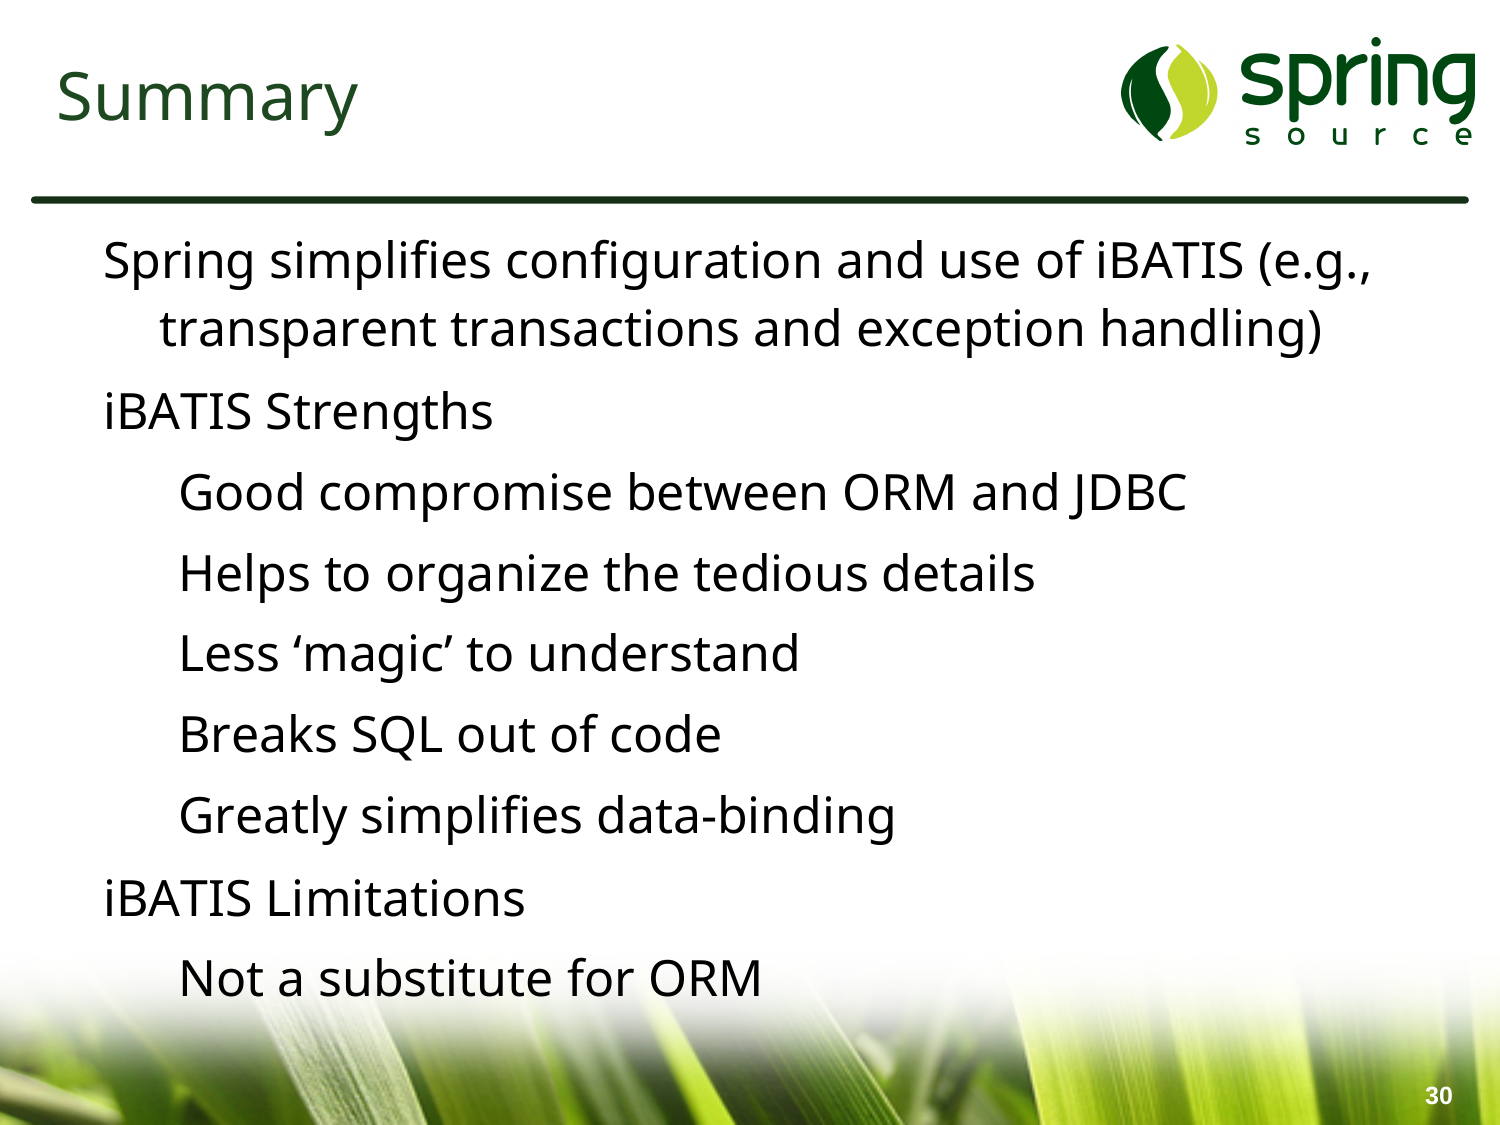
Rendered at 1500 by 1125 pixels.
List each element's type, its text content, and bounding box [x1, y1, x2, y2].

list Spring simplifies configuration and use of iBATIS (e.g., transparent transactions and exception handling)‏ iBATIS Strengths Good compromise between ORM and JDBC Helps to organize the tedious details Less ‘magic’ to understand Breaks SQL out of code Greatly simplifies data-binding iBATIS Limitations Not a substitute for ORM [103, 224, 1394, 1043]
picture [1121, 37, 1475, 145]
title Summary [56, 14, 1089, 176]
picture [0, 944, 1500, 1125]
